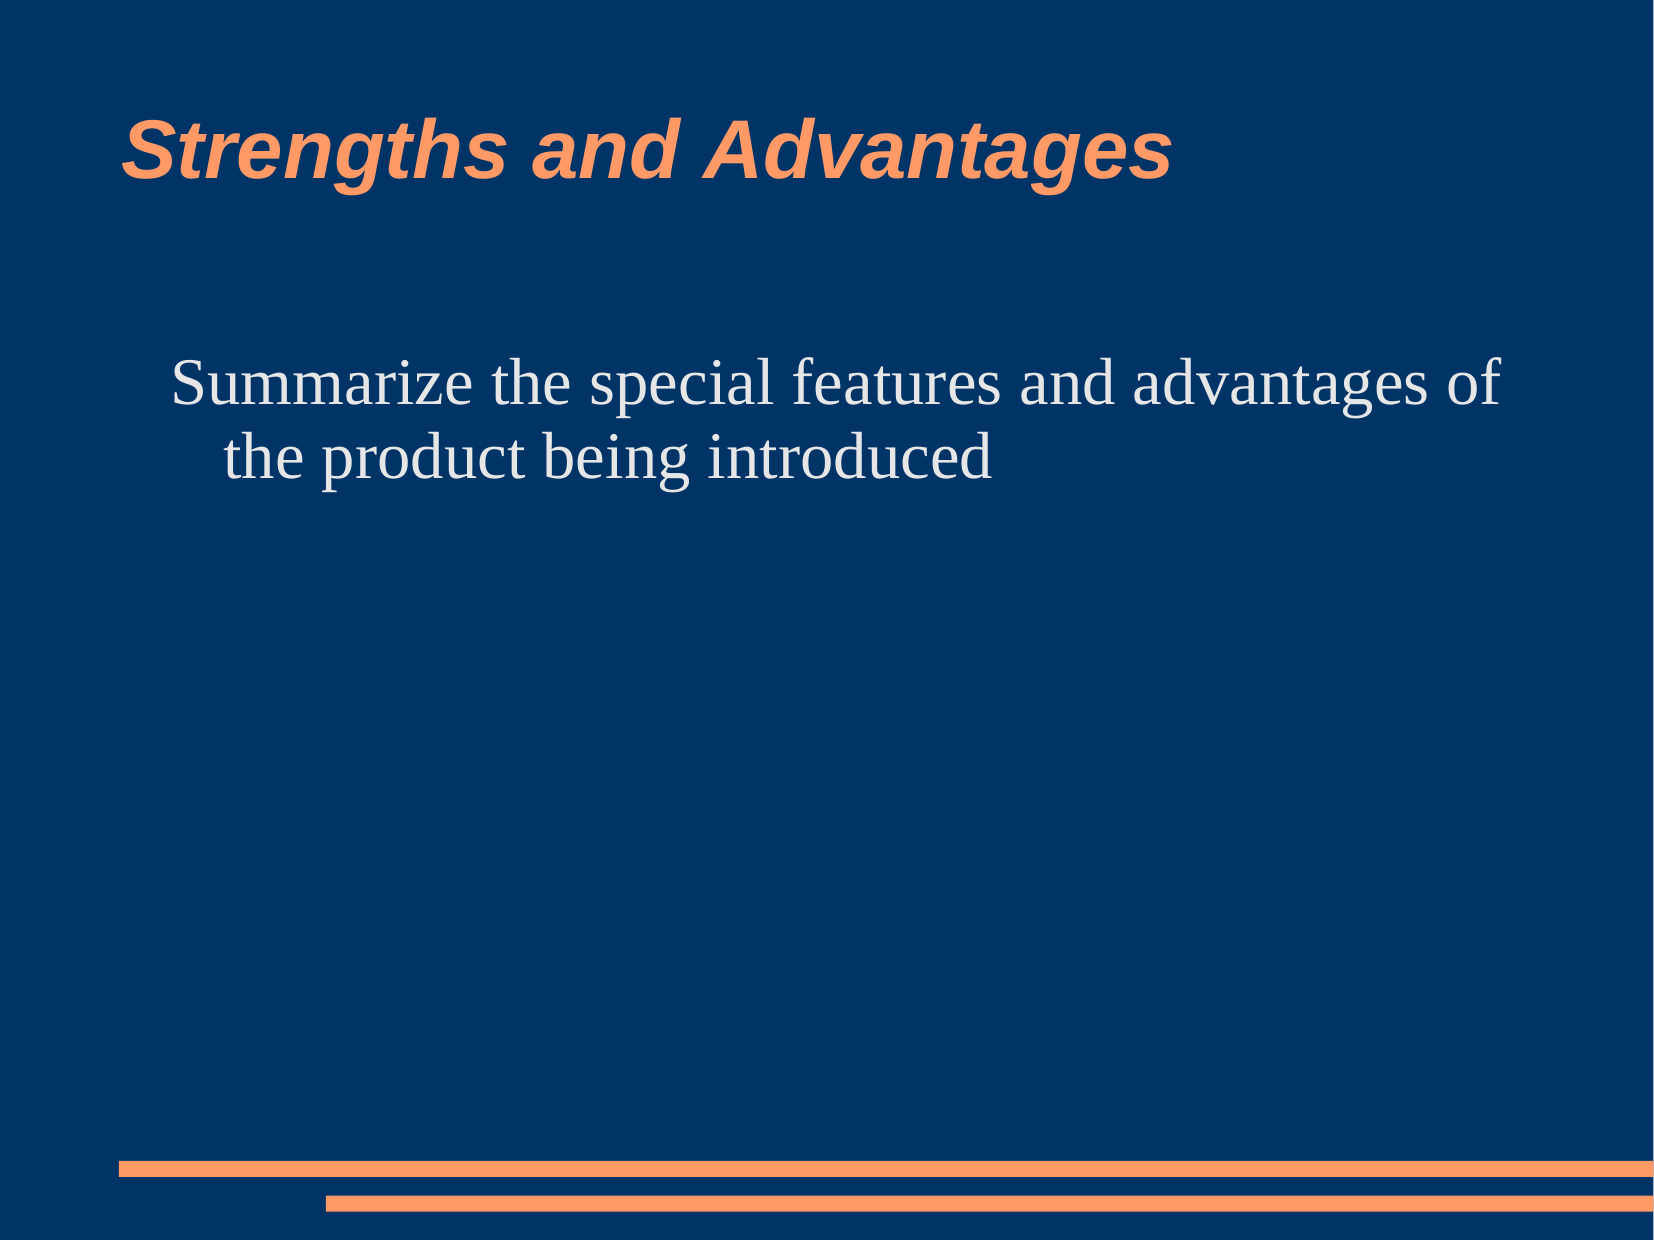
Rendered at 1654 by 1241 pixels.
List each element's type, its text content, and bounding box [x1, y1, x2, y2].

list Summarize the special features and advantages of the product being introduced [152, 344, 1534, 1127]
title Strengths and Advantages [121, 46, 1534, 254]
